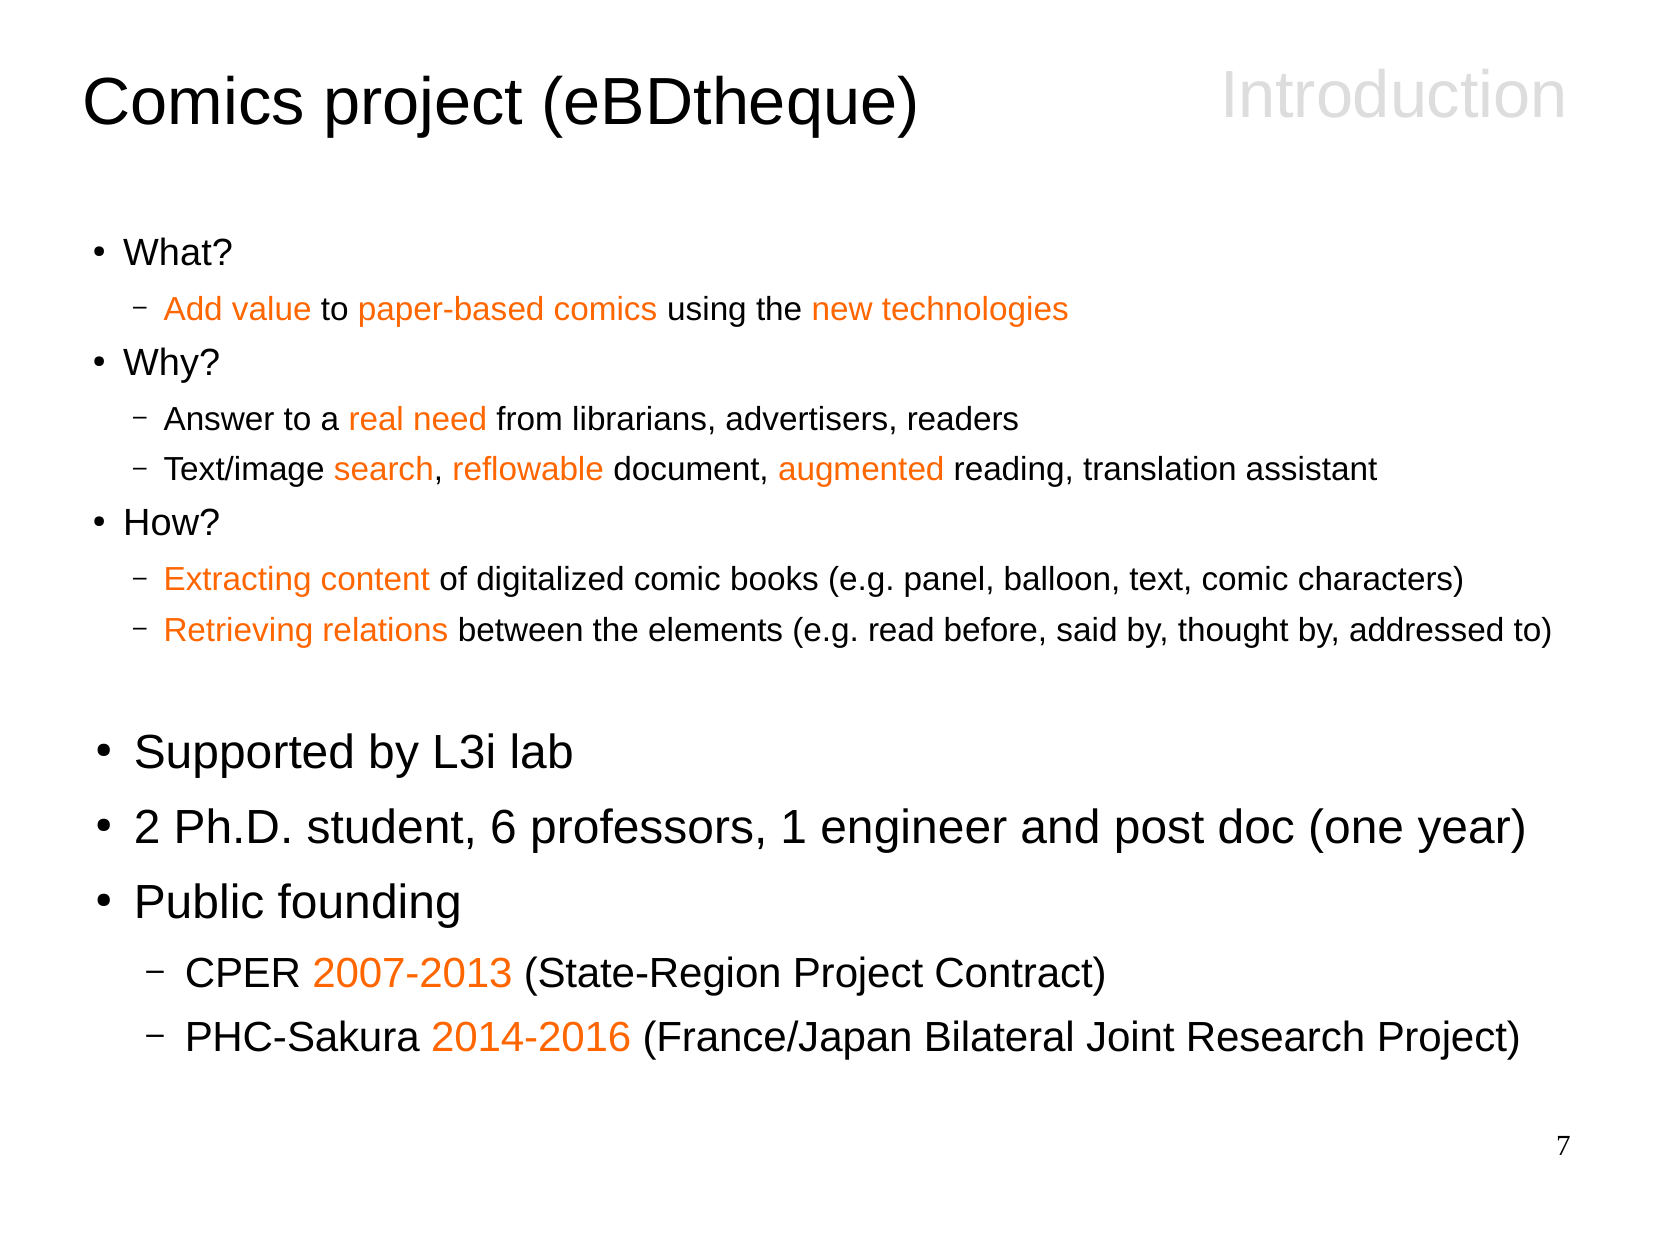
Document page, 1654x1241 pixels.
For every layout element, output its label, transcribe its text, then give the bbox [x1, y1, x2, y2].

list Supported by L3i lab 2 Ph.D. student, 6 professors, 1 engineer and post doc (one year) Public founding CPER 2007-2013 (State-Region Project Contract) PHC-Sakura 2014-2016 (France/Japan Bilateral Joint Research Project) [82, 724, 1571, 1069]
list What? Add value to paper-based comics using the new technologies Why? Answer to a real need from librarians, advertisers, readers Text/image search, reflowable document, augmented reading, translation assistant How? Extracting content of digitalized comic books (e.g. panel, balloon, text, comic characters) Retrieving relations between the elements (e.g. read before, said by, thought by, addressed to) [82, 231, 1571, 686]
title Comics project (eBDtheque) [82, 49, 1170, 154]
